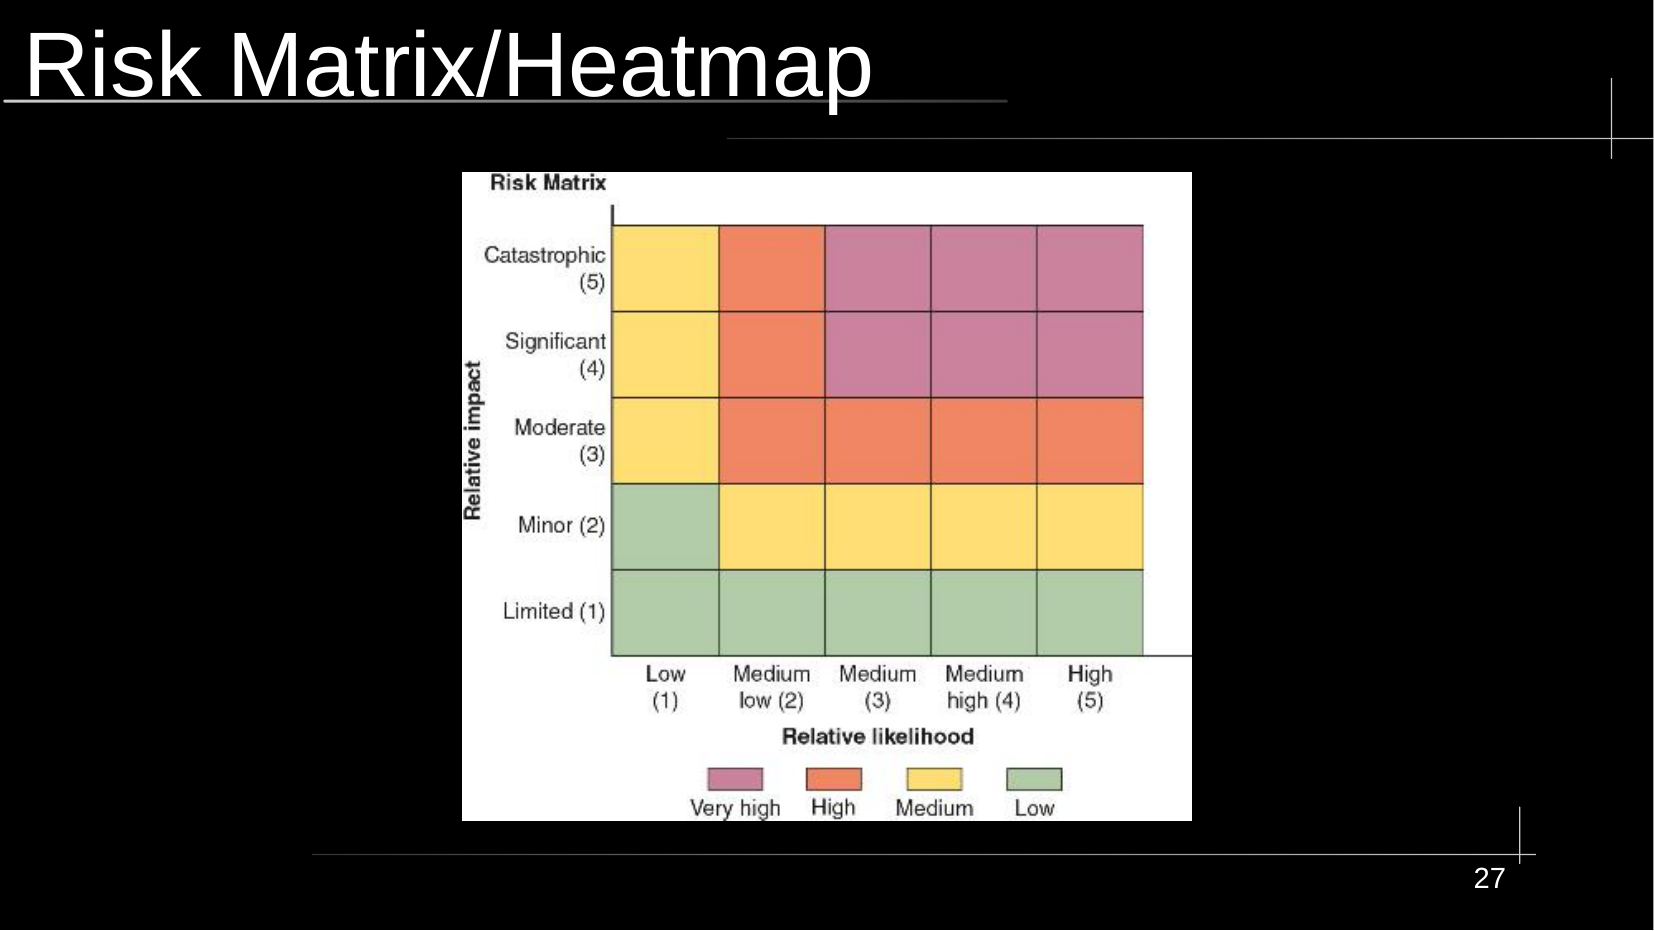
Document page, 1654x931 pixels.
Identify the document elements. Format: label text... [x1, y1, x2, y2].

title Risk Matrix/Heatmap [23, 11, 1589, 119]
picture [462, 172, 1192, 821]
